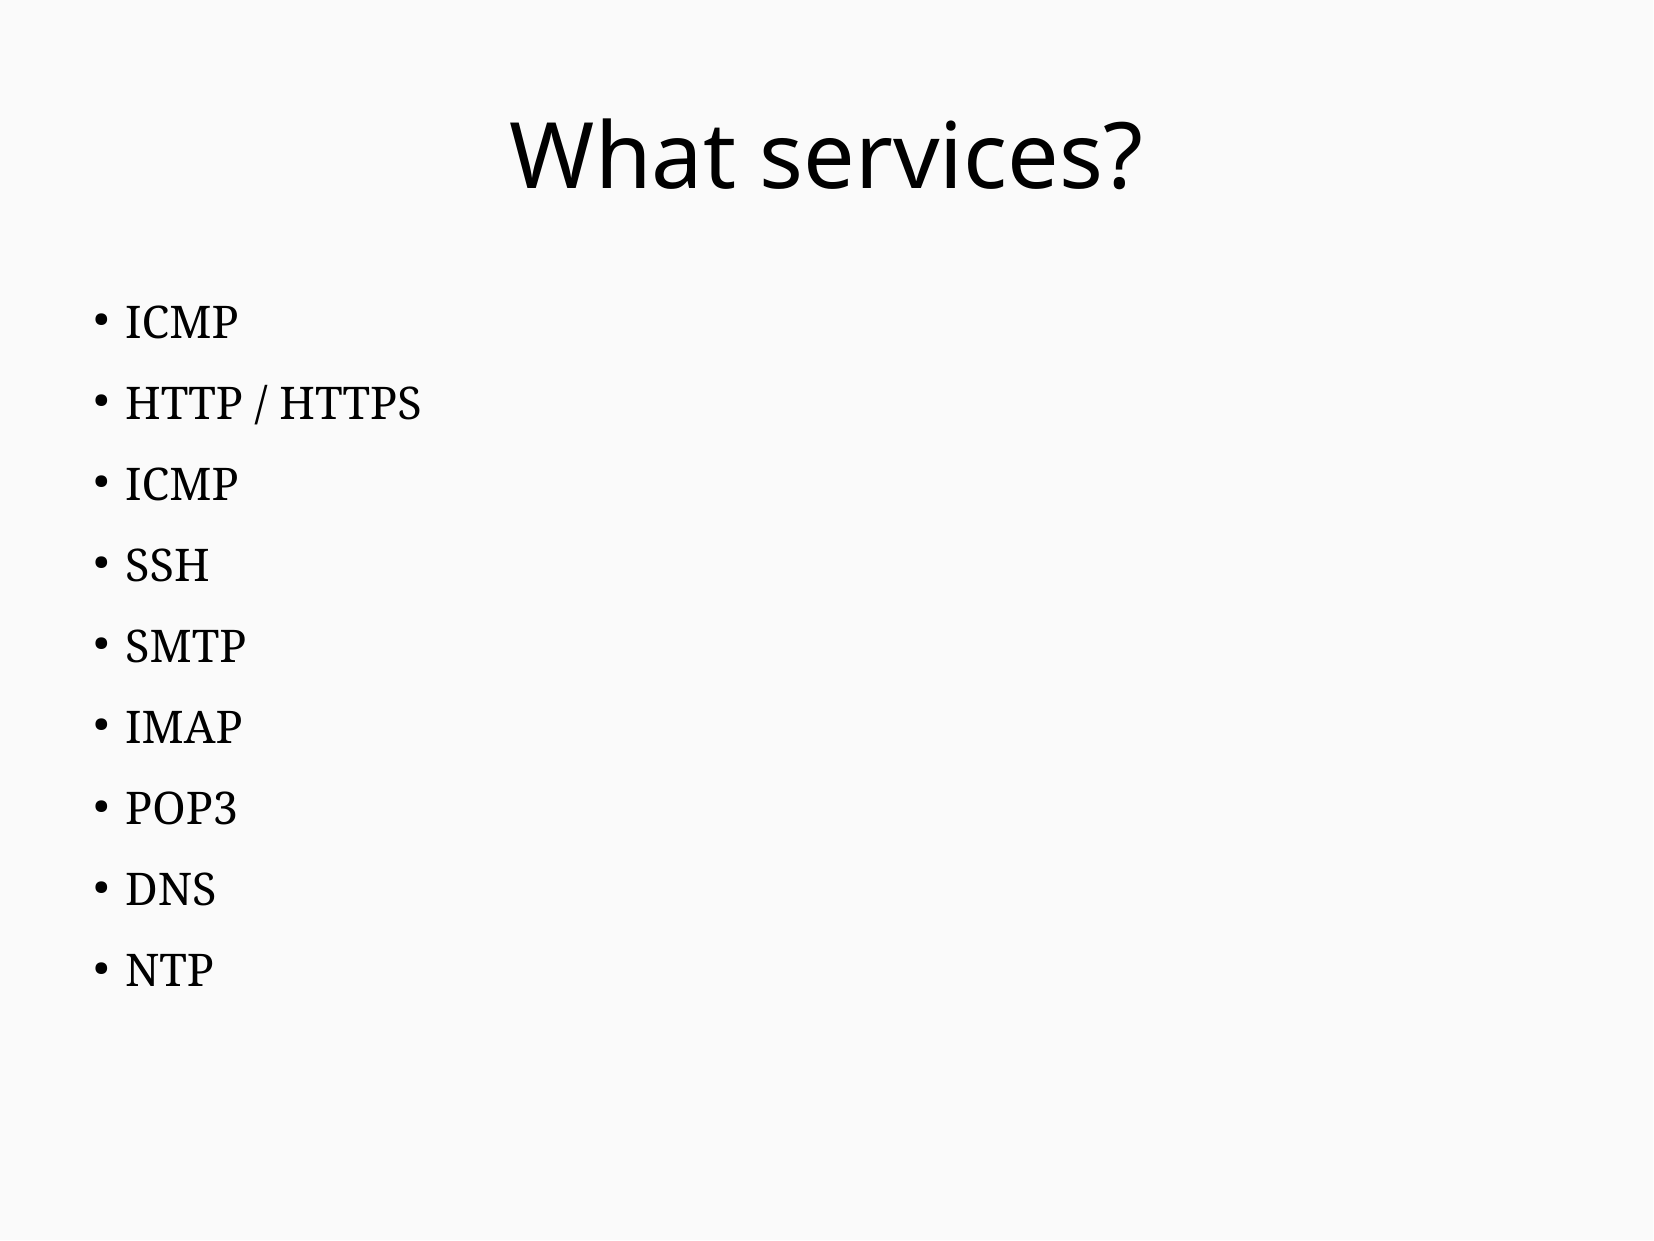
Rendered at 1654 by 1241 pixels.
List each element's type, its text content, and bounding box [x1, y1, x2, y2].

title What services? [82, 49, 1571, 257]
list ICMP HTTP / HTTPS ICMP SSH SMTP IMAP POP3 DNS NTP [82, 290, 1571, 1010]
